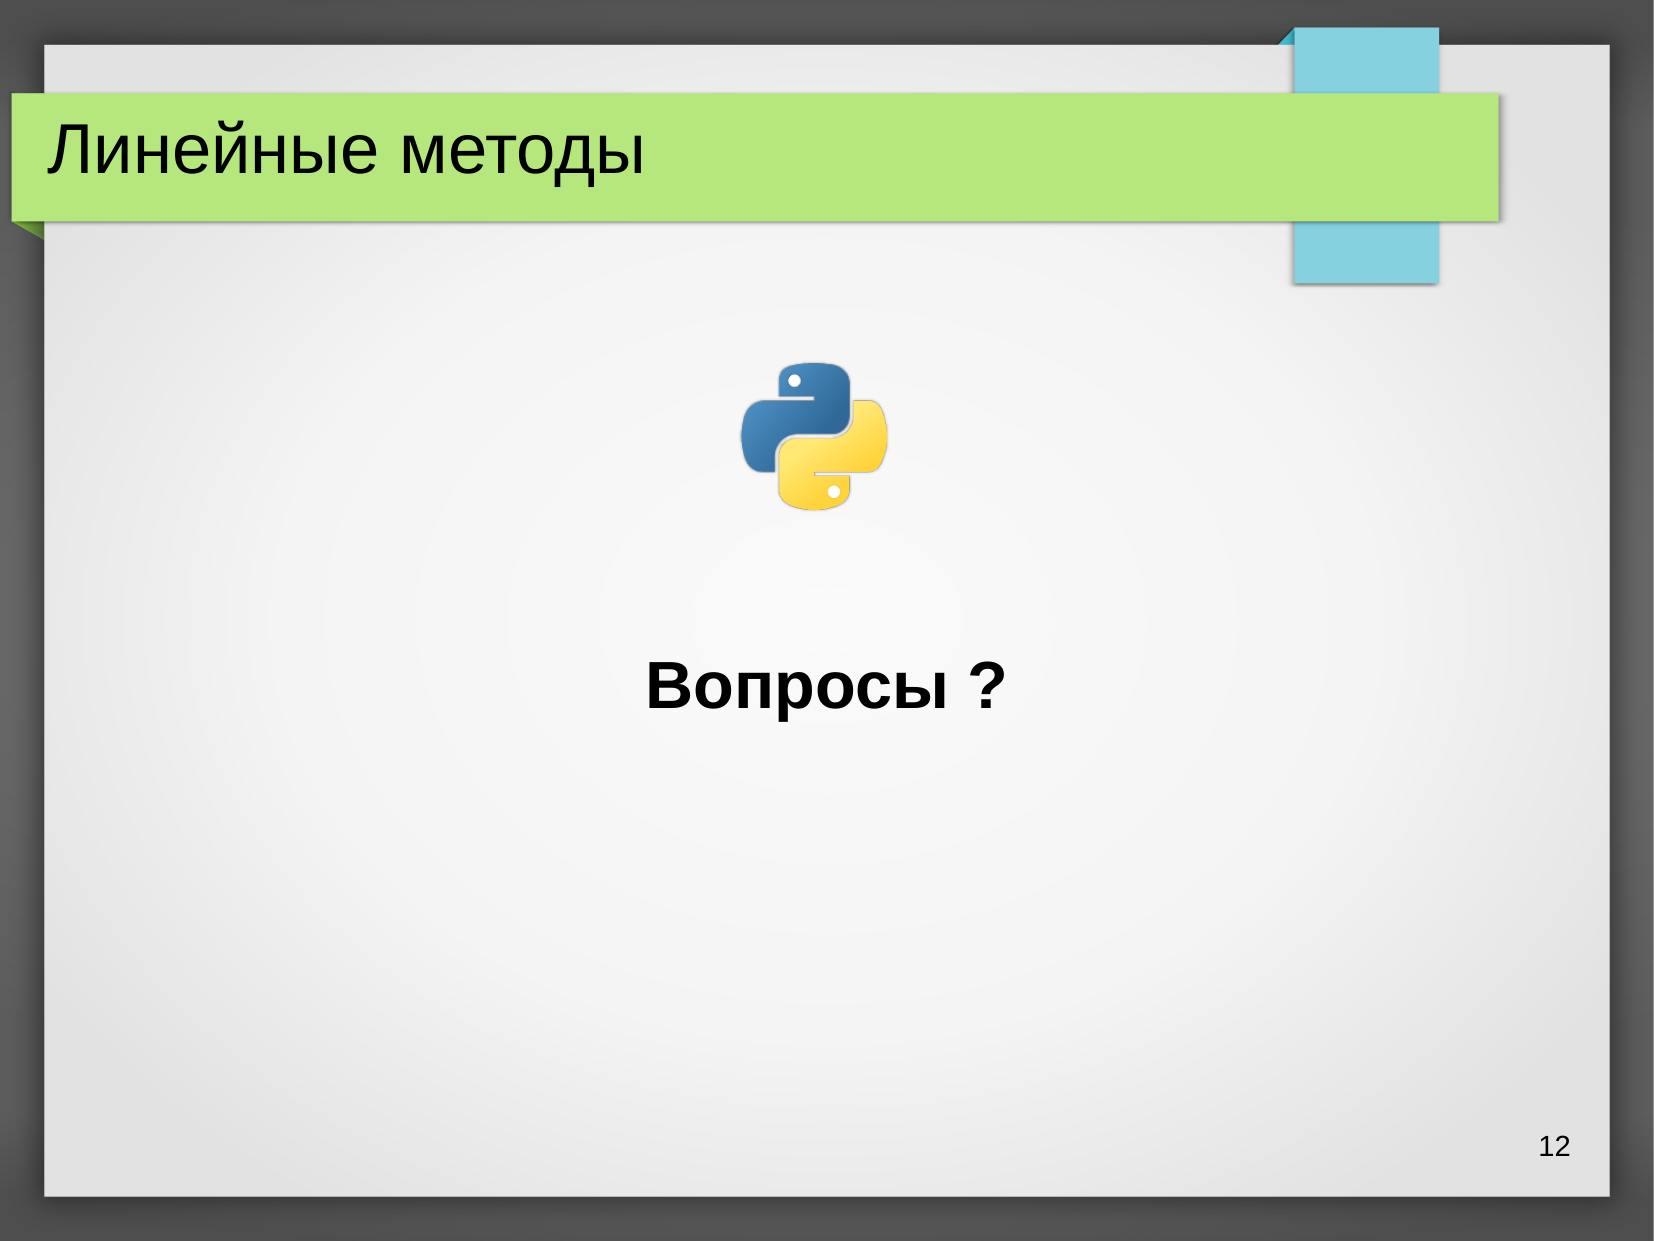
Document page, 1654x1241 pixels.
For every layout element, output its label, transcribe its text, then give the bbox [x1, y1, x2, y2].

subtitle Вопросы ? [82, 236, 1571, 1134]
picture [0, 0, 1654, 1241]
title Линейные методы [47, 109, 1501, 190]
